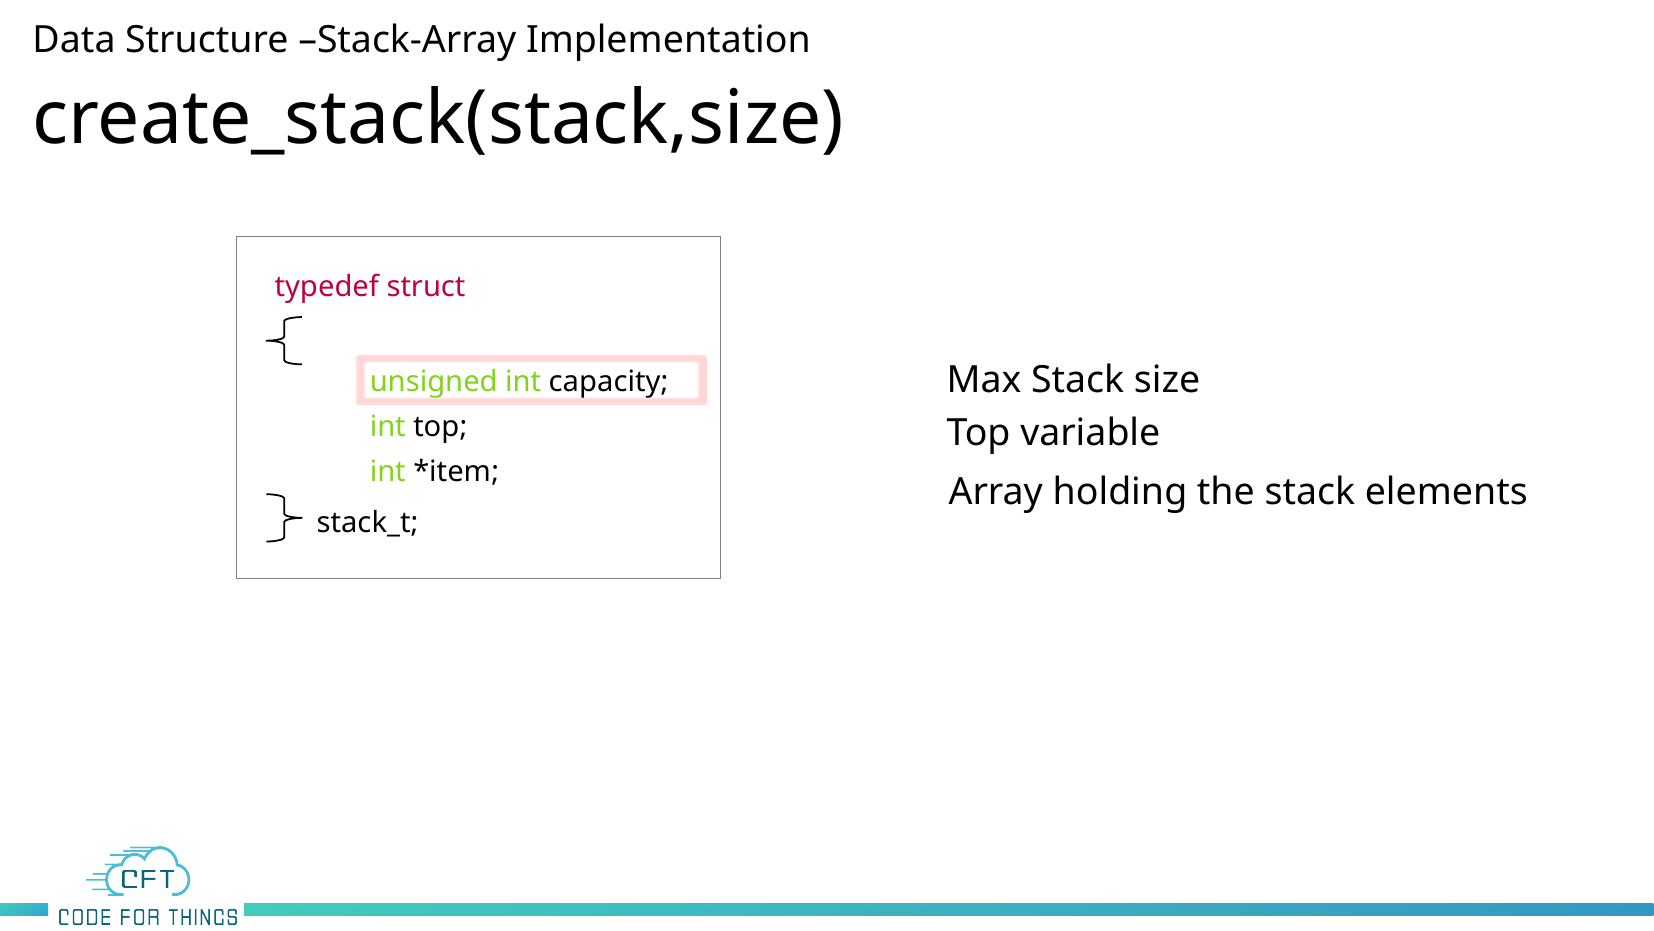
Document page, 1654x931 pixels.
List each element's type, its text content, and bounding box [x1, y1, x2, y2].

text_box int top; [355, 405, 490, 442]
picture [355, 354, 707, 405]
picture [59, 846, 237, 925]
text_box int *item; [355, 442, 523, 492]
text_box stack_t; [301, 494, 446, 544]
text_box Max Stack size [931, 344, 1240, 404]
text_box typedef struct [259, 258, 496, 308]
text_box [236, 236, 721, 579]
text_box Array holding the stack elements [924, 456, 1654, 559]
title Data Structure –Stack-Array Implementation create_stack(stack,size) [32, 12, 1184, 166]
text_box Top variable [931, 397, 1223, 456]
